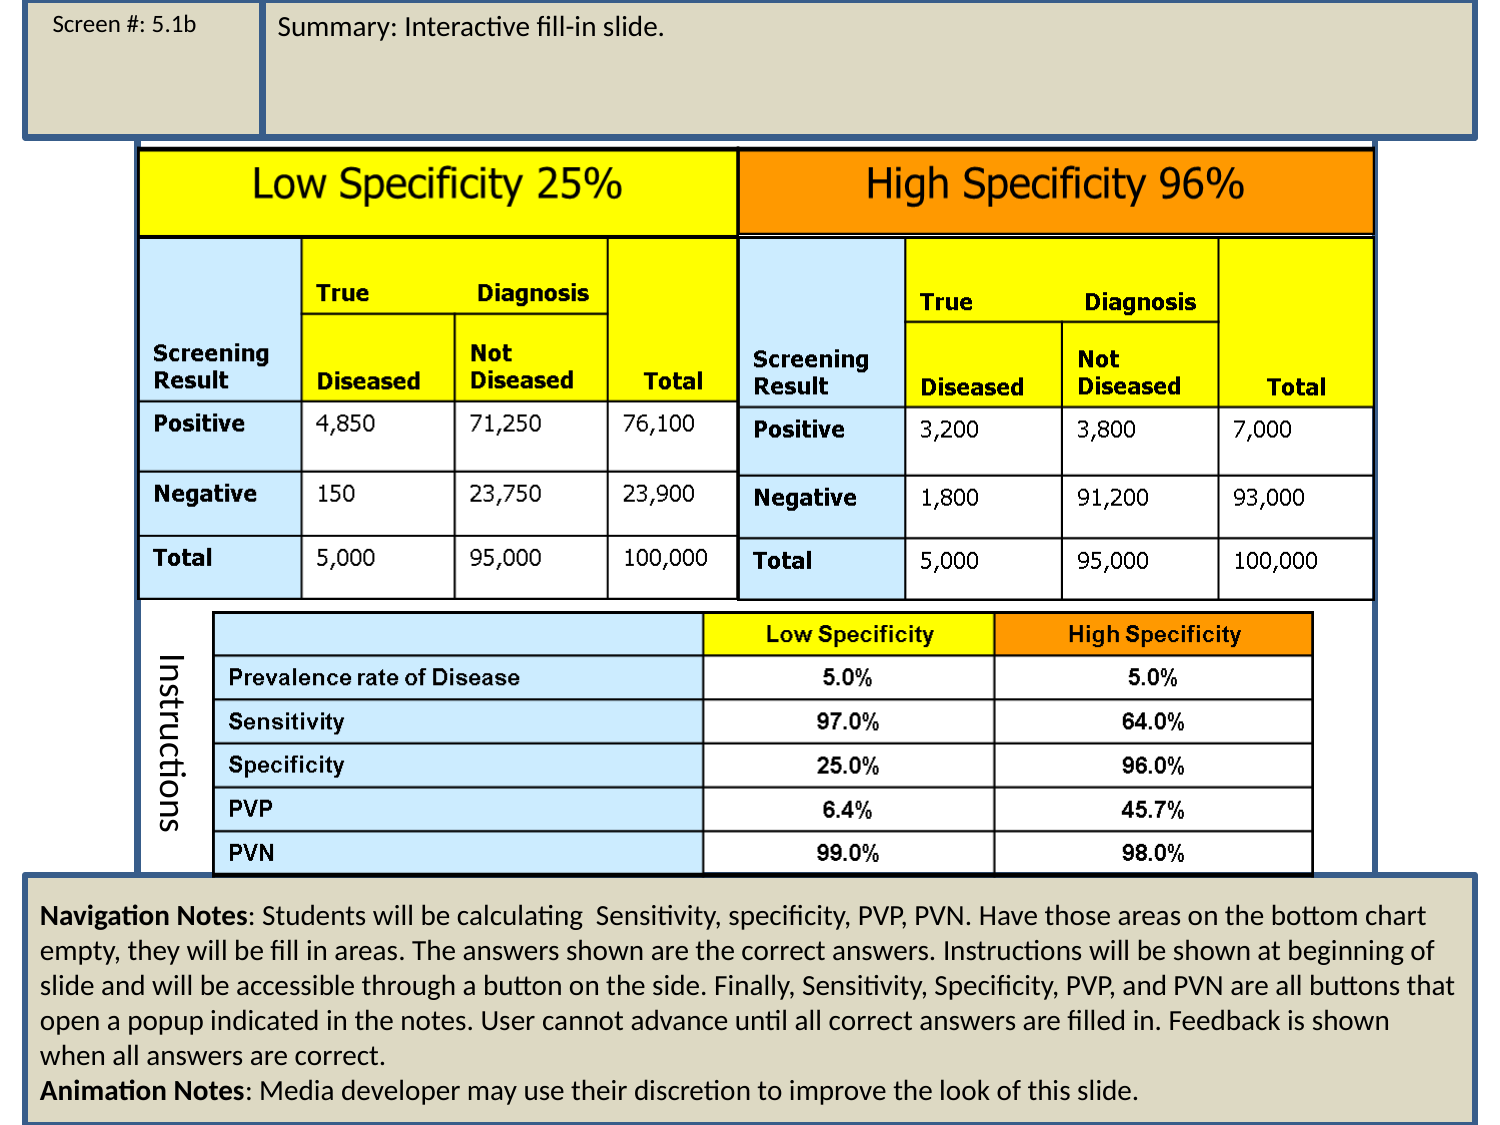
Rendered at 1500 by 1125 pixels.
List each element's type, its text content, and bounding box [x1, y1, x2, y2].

text_box [25, 1117, 1475, 1125]
picture [137, 144, 1375, 602]
text_box Summary: Interactive fill-in slide. [262, 0, 1500, 51]
text_box [25, 601, 1475, 889]
text_box Screen #: 5.1b [37, 0, 250, 46]
picture [212, 611, 1314, 881]
text_box [25, 0, 1475, 144]
text_box Instructions [144, 612, 206, 876]
text_box Navigation Notes: Students will be calculating Sensitivity, specificity, PVP, PVN. Have those areas on the bottom chart empty, they will be fill in areas. The answers shown are the correct answers. Instructions will be shown at beginning of slide and will be accessible through a button on the side. Finally, Sensitivity, Specificity, PVP, and PVN are all buttons that open a popup indicated in the notes. User cannot advance until all correct answers are filled in. Feedback is shown when all answers are correct. Animation Notes: Media developer may use their discretion to improve the look of this slide. [24, 889, 1475, 1117]
